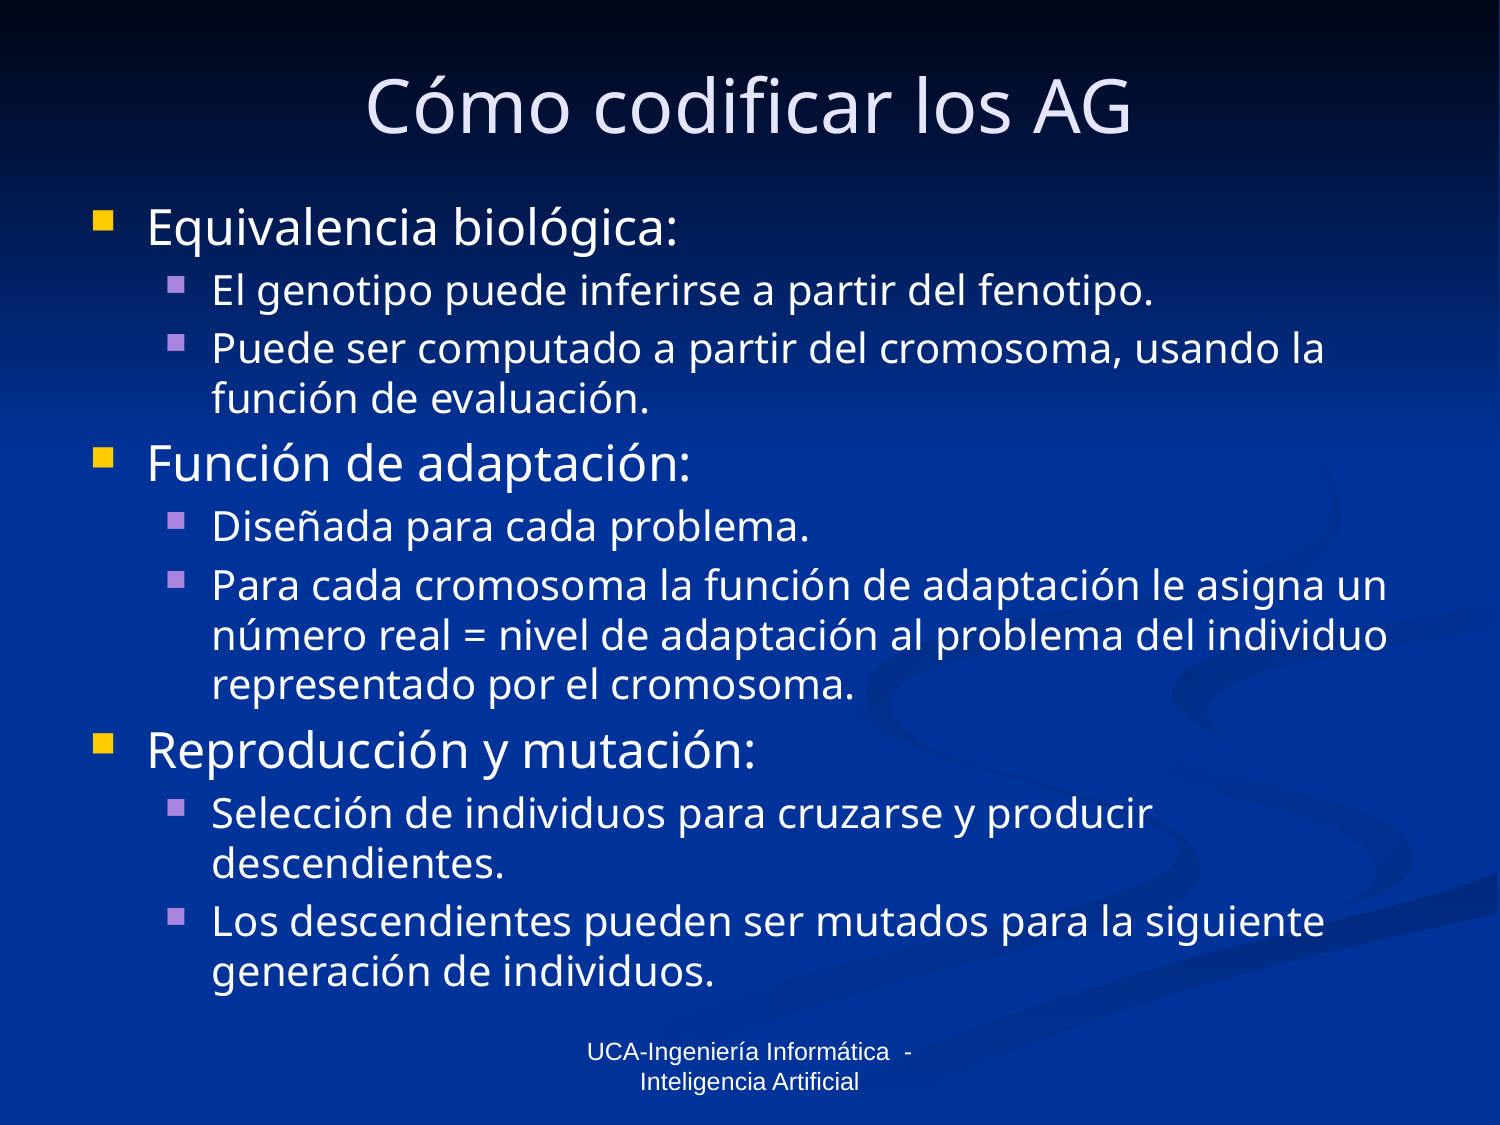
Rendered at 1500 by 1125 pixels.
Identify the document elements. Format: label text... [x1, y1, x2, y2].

list Equivalencia biológica: El genotipo puede inferirse a partir del fenotipo. Puede ser computado a partir del cromosoma, usando la función de evaluación. Función de adaptación: Diseñada para cada problema. Para cada cromosoma la función de adaptación le asigna un número real = nivel de adaptación al problema del individuo representado por el cromosoma. Reproducción y mutación: Selección de individuos para cruzarse y producir descendientes. Los descendientes pueden ser mutados para la siguiente generación de individuos. [75, 187, 1425, 1005]
footer UCA-Ingeniería Informática - Inteligencia Artificial [512, 1025, 988, 1104]
title Cómo codificar los AG [75, 45, 1425, 163]
